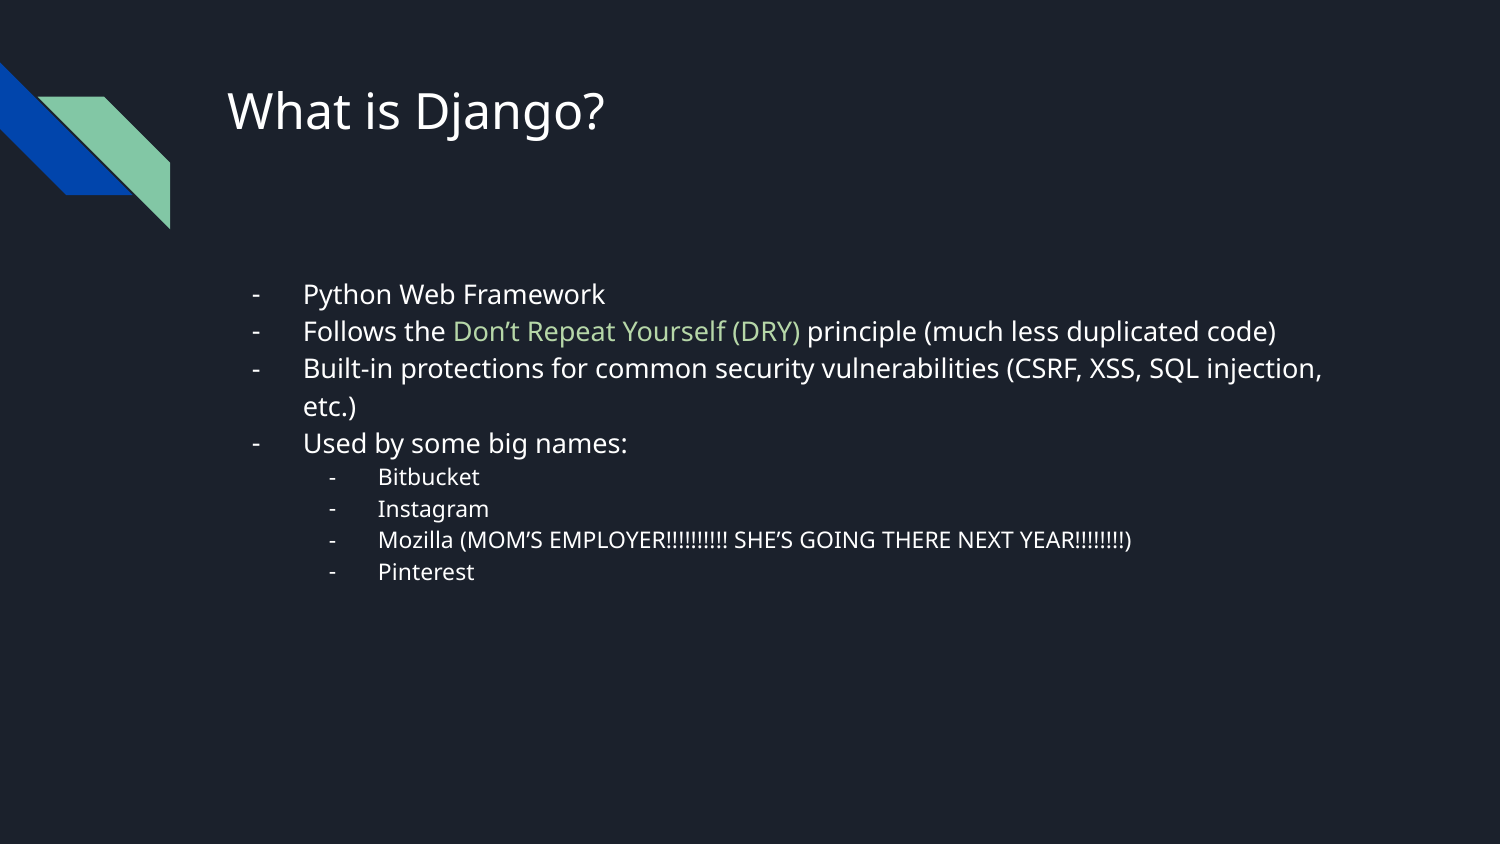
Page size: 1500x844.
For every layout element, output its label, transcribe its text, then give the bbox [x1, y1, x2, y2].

title What is Django? [212, 64, 1368, 215]
list Python Web Framework Follows the Don’t Repeat Yourself (DRY) principle (much less duplicated code) Built-in protections for common security vulnerabilities (CSRF, XSS, SQL injection, etc.) Used by some big names: Bitbucket Instagram Mozilla (MOM’S EMPLOYER!!!!!!!!!! SHE’S GOING THERE NEXT YEAR!!!!!!!!) Pinterest [212, 257, 1368, 735]
